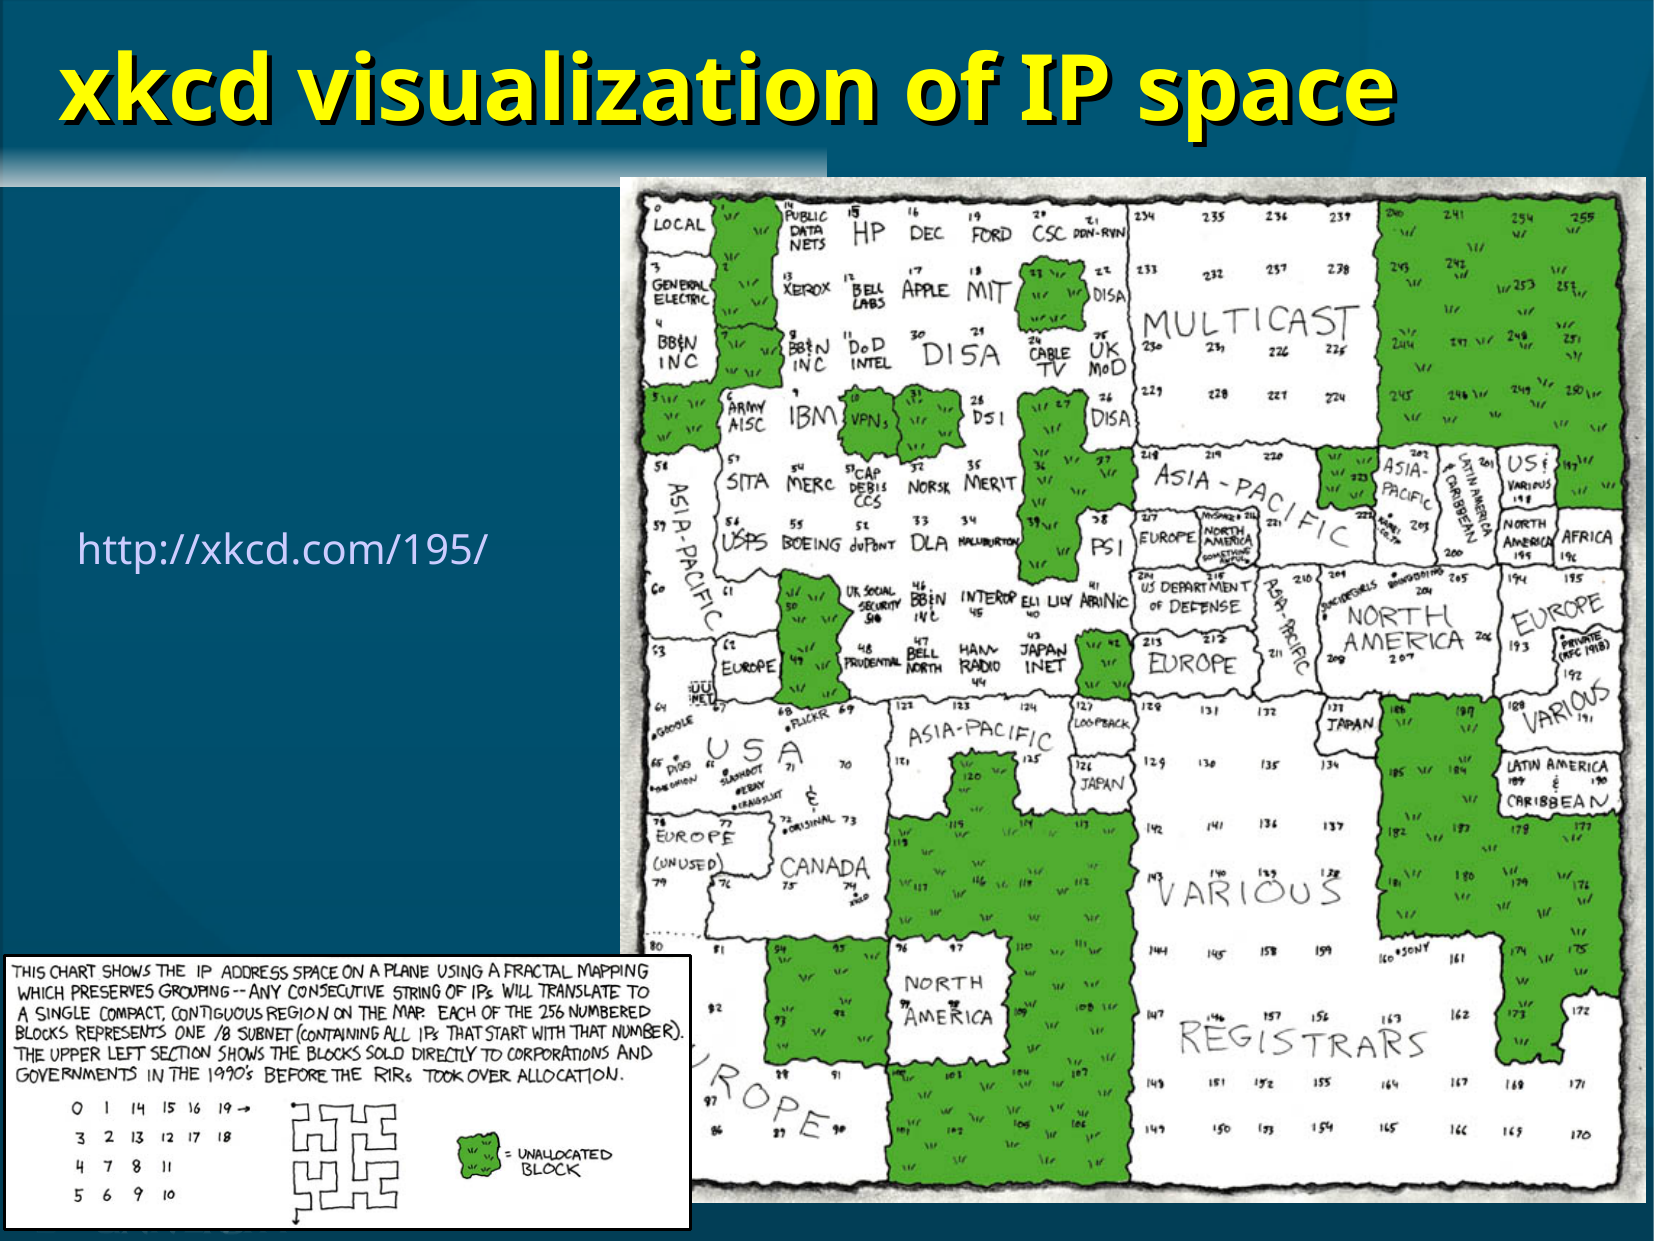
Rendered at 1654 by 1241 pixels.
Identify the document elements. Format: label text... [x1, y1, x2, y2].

title xkcd visualization of IP space [59, 19, 1595, 148]
picture [620, 177, 1645, 1202]
text_box http://xkcd.com/195/ [61, 512, 528, 576]
picture [5, 957, 690, 1229]
title Running out of IP space: IPv6 [0, 154, 827, 158]
